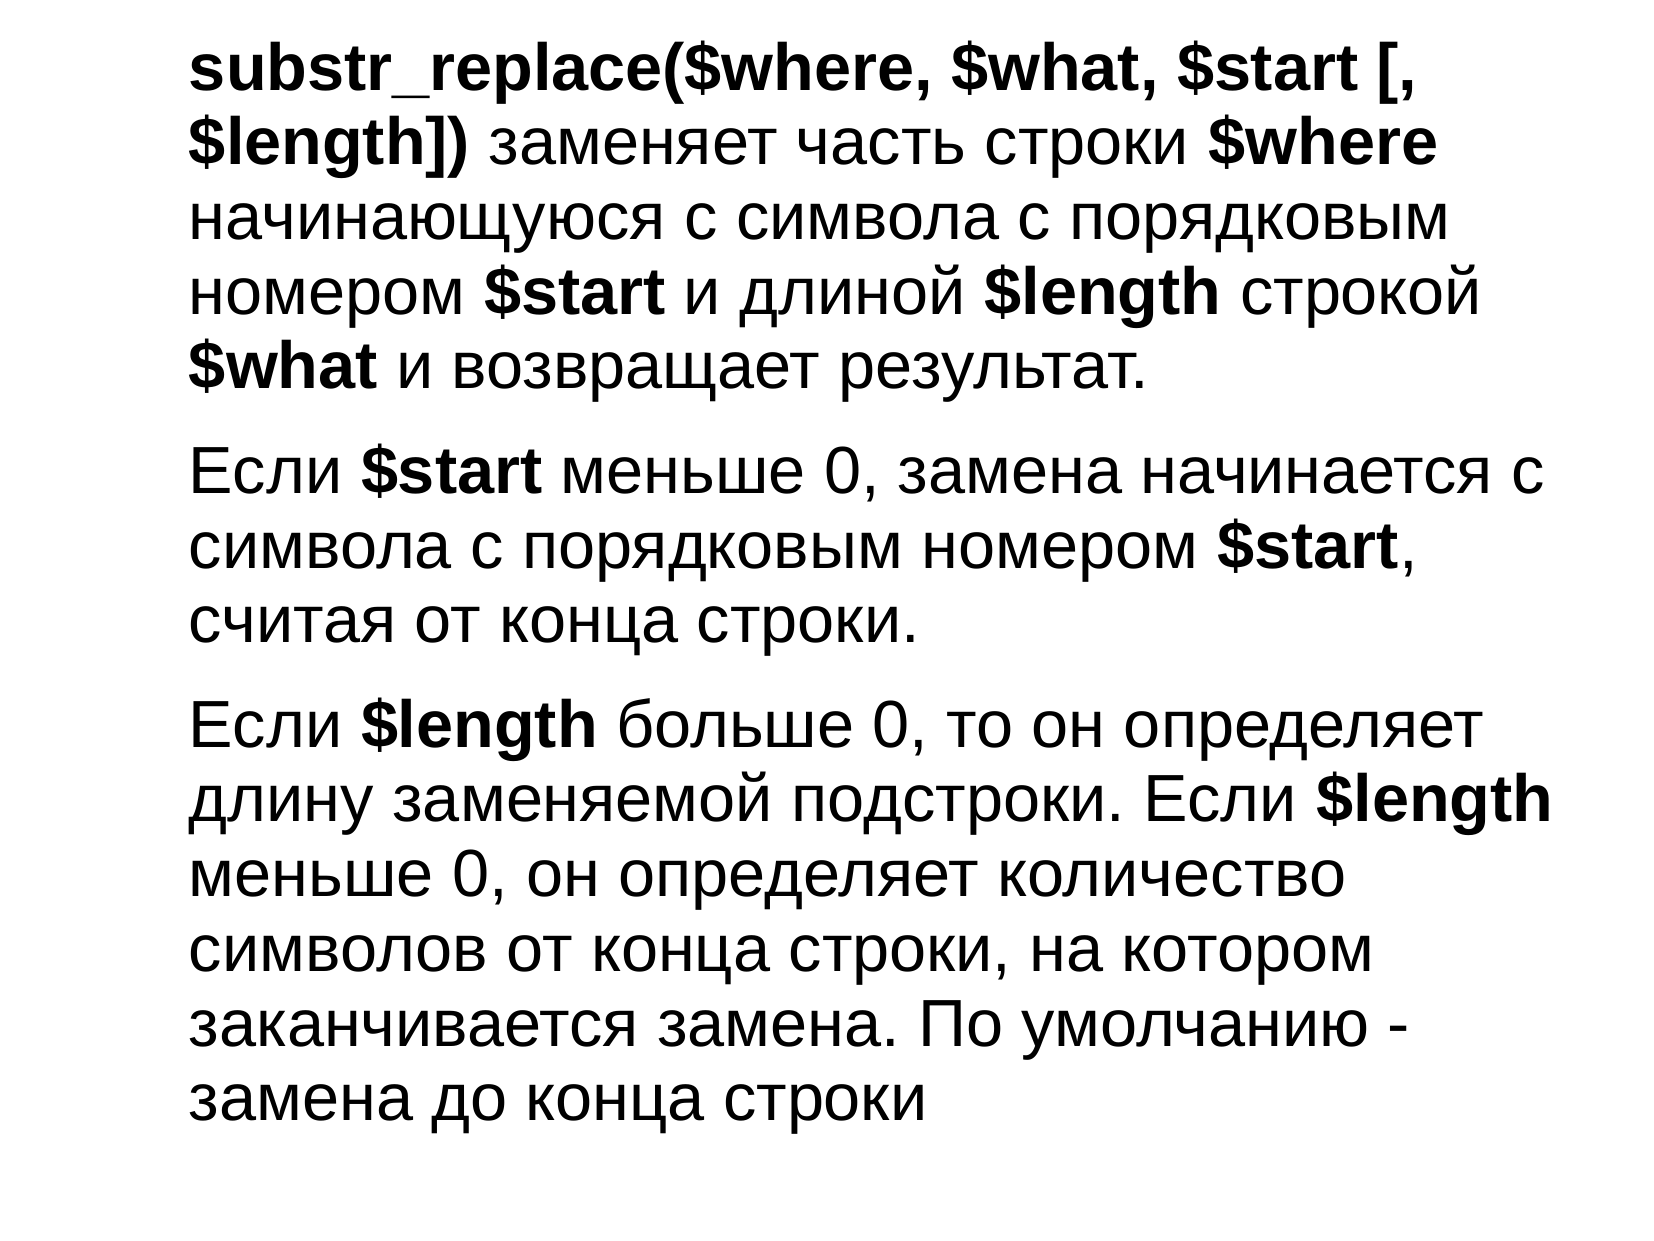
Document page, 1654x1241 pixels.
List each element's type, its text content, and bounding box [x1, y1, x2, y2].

list substr_replace($where, $what, $start [, $length]) заменяет часть строки $where начинающуюся с символа с порядковым номером $start и длиной $length строкой $what и возвращает результат. Если $start меньше 0, замена начинается с символа с порядковым номером $start, считая от конца строки. Если $length больше 0, то он определяет длину заменяемой подстроки. Если $length меньше 0, он определяет количество символов от конца строки, на котором заканчивается замена. По умолчанию - замена до конца строки [118, 29, 1595, 1136]
